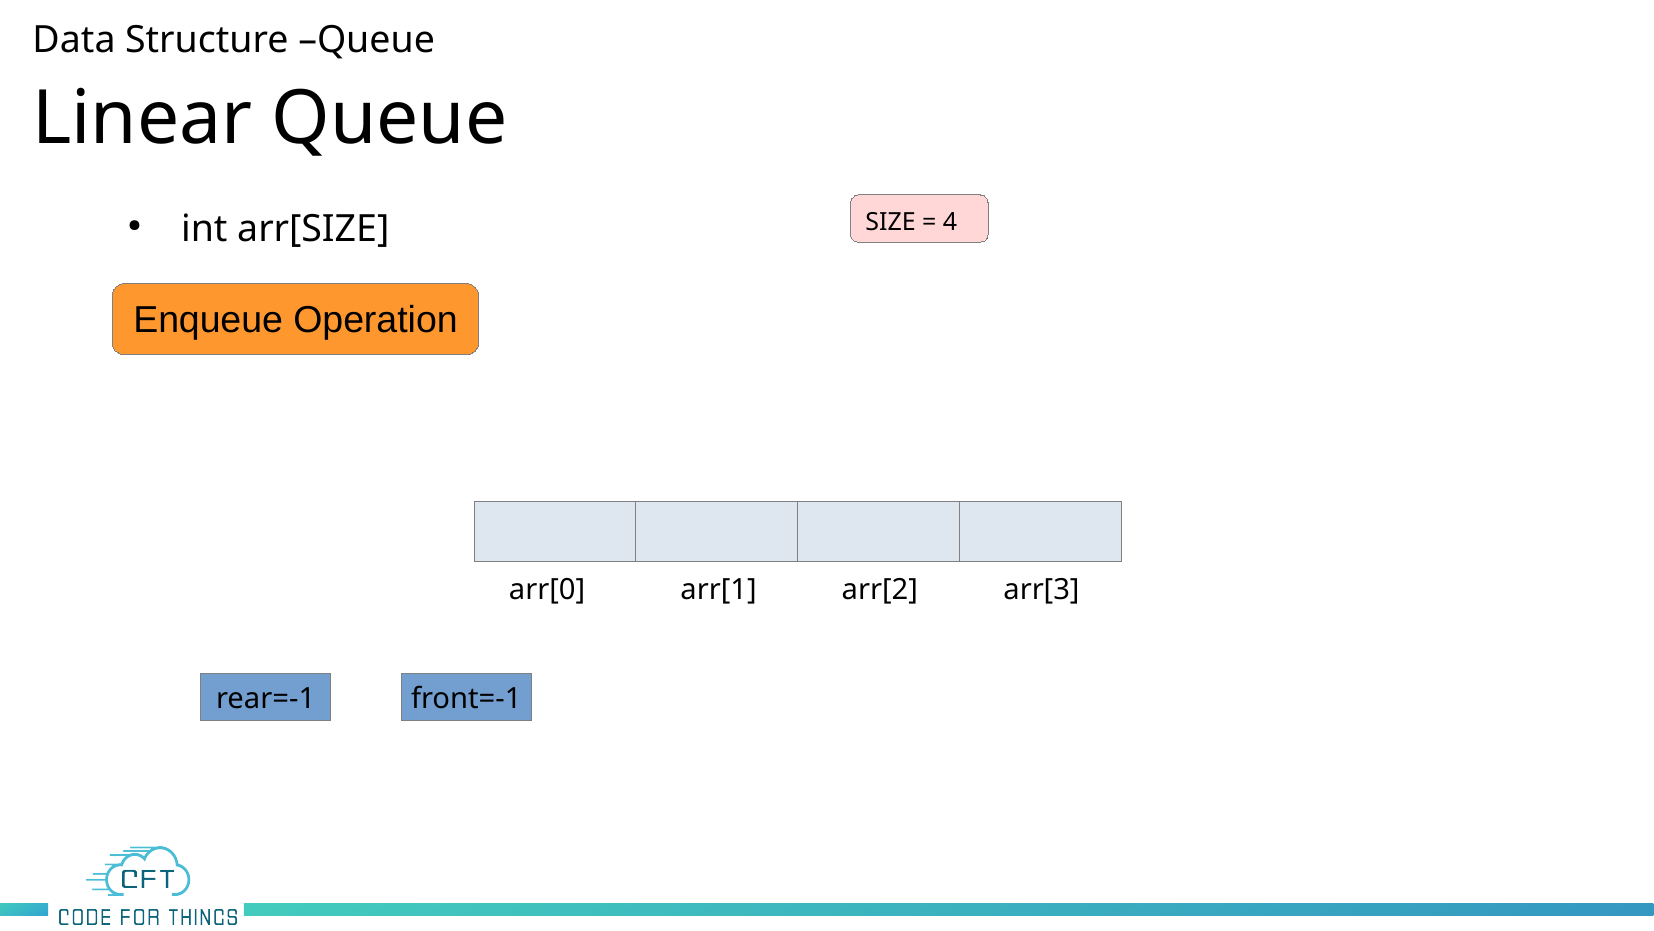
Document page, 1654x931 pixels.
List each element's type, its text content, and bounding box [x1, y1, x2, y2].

title Data Structure –Queue Linear Queue [32, 12, 1184, 166]
text_box arr[3] [988, 561, 1180, 618]
text_box [474, 501, 1122, 562]
text_box int arr[SIZE] [95, 194, 567, 253]
text_box arr[0] [494, 561, 665, 618]
text_box Enqueue Operation [112, 283, 479, 355]
text_box arr[2] [826, 561, 988, 618]
picture [59, 846, 237, 925]
text_box front=-1 [401, 673, 532, 721]
text_box arr[1] [665, 561, 826, 618]
text_box rear=-1 [200, 673, 331, 721]
text_box SIZE = 4 [850, 196, 990, 243]
